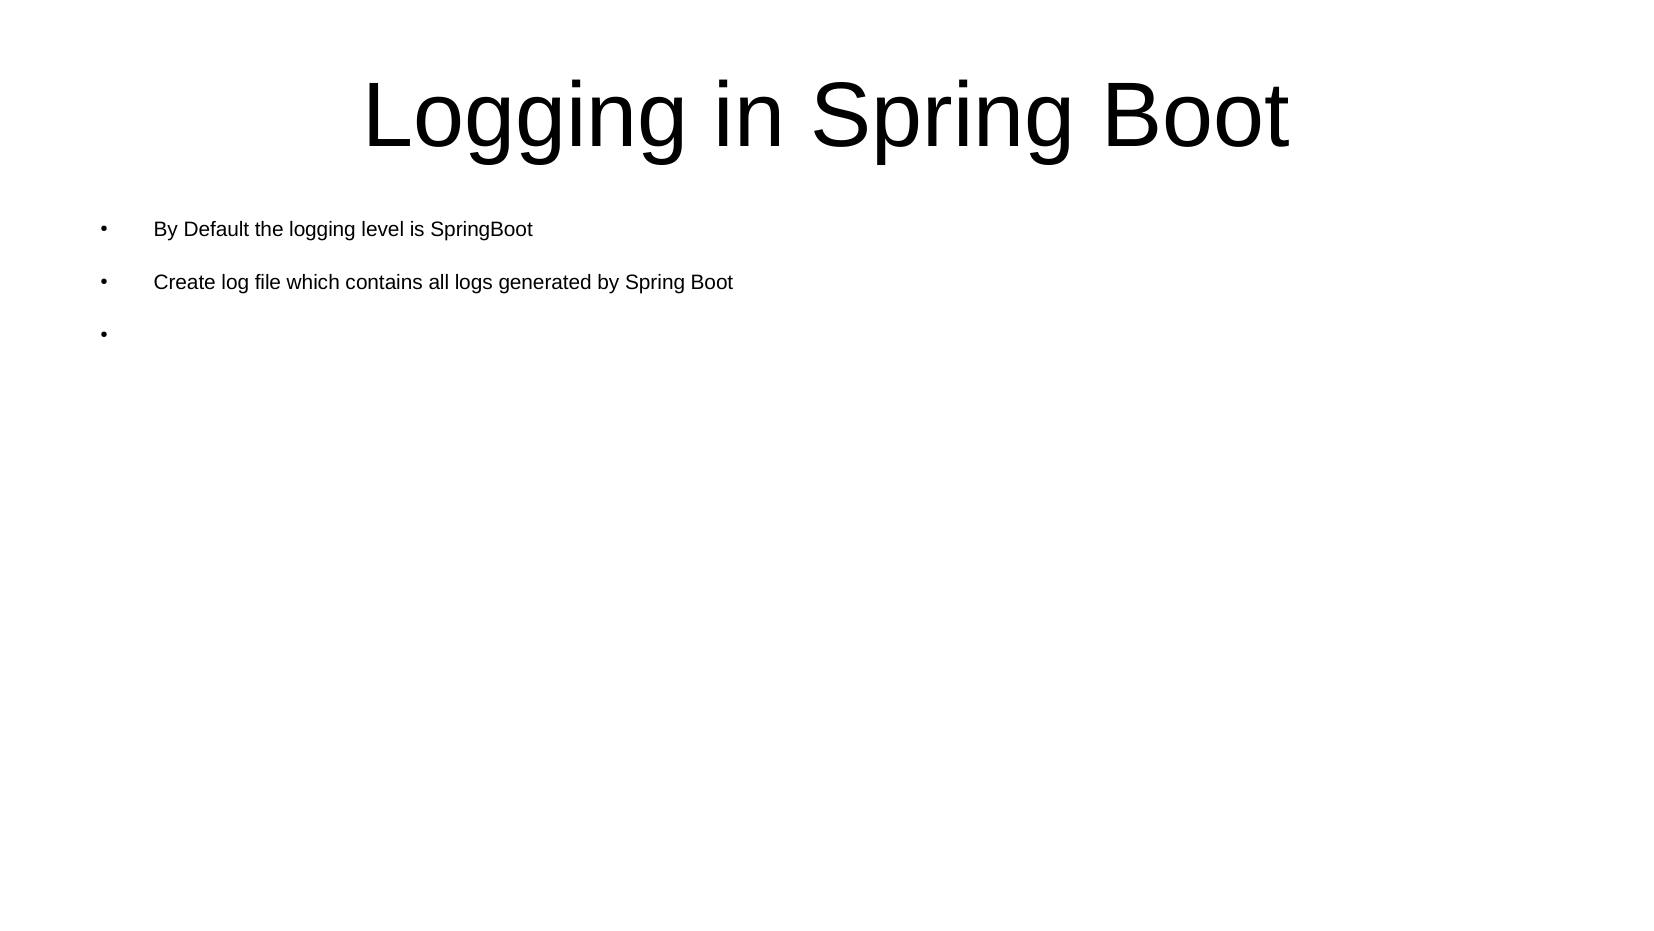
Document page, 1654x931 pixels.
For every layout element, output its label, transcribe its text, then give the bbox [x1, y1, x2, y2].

title Logging in Spring Boot [82, 37, 1571, 193]
list By Default the logging level is SpringBoot Create log file which contains all logs generated by Spring Boot [82, 217, 1636, 916]
